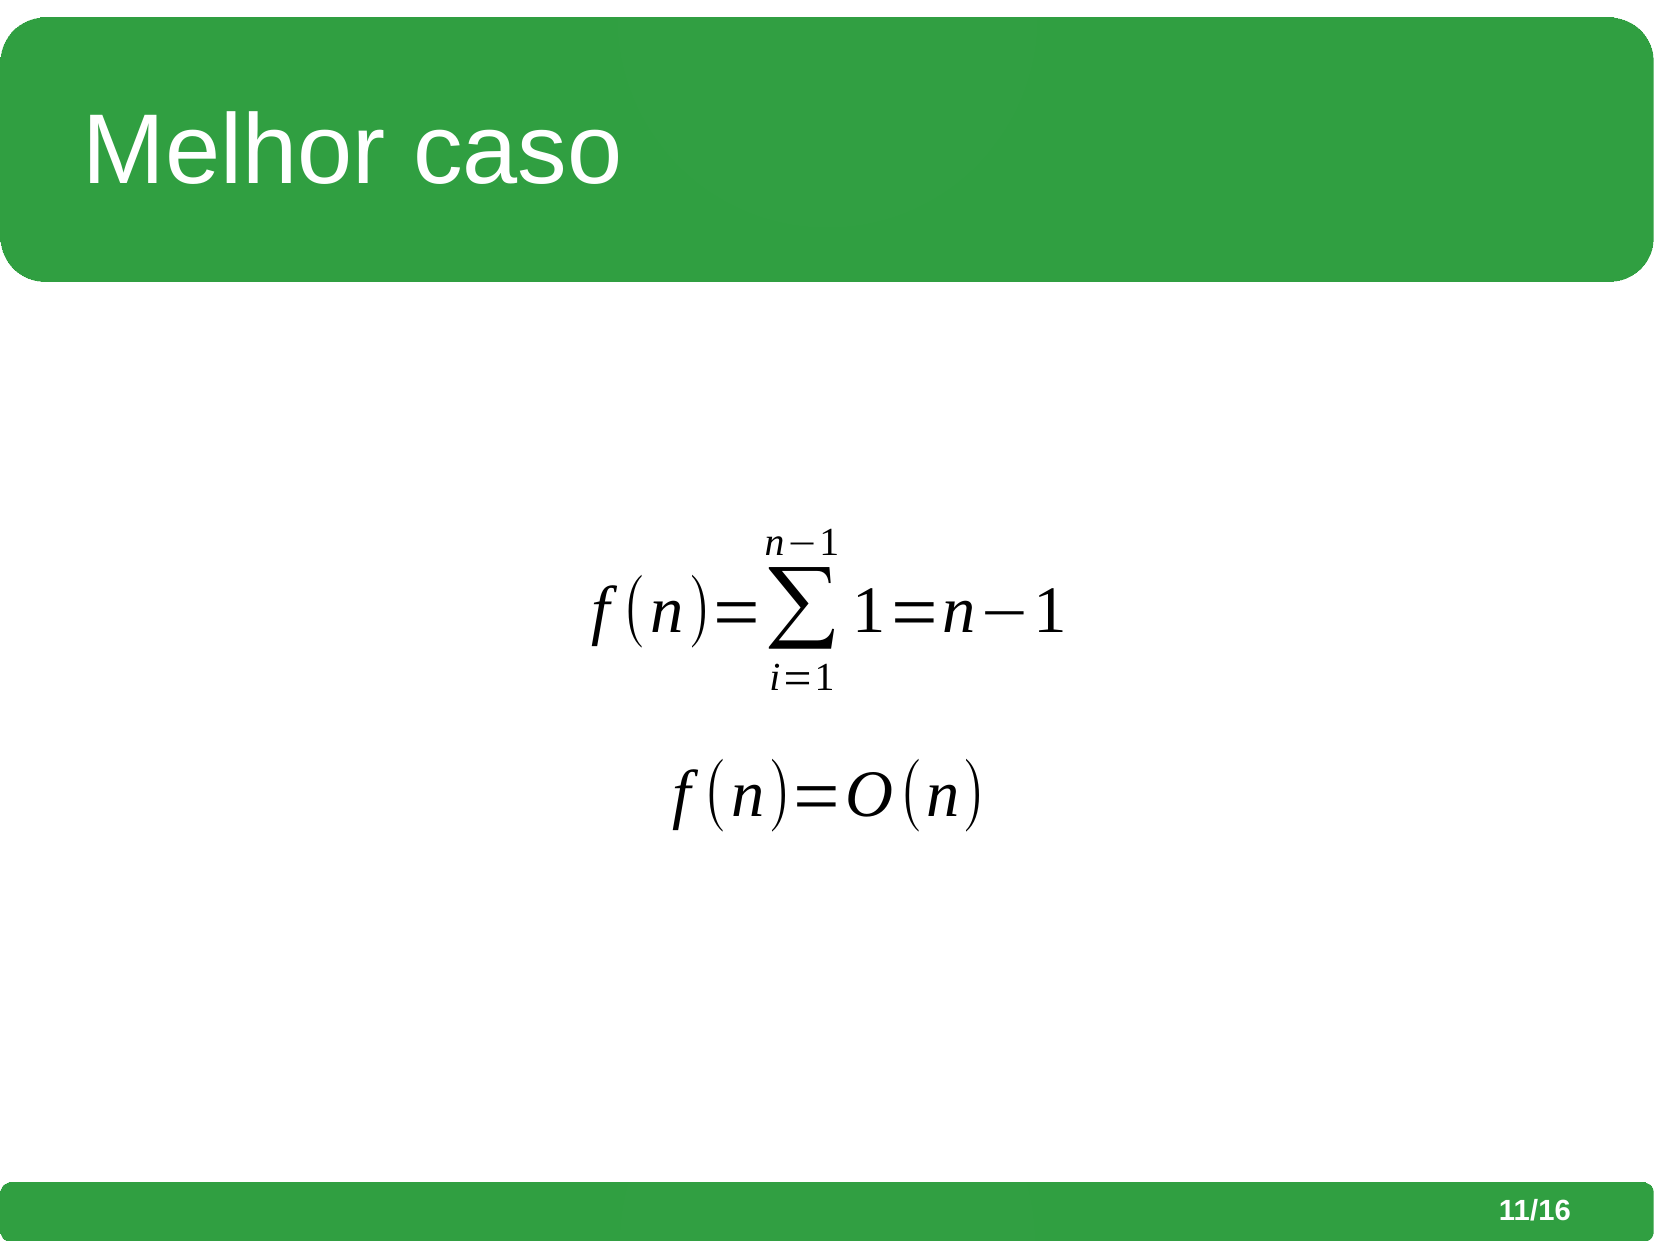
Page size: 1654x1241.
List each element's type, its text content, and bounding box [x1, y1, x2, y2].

chart [581, 519, 1072, 700]
chart [662, 756, 992, 836]
title Melhor caso [82, 47, 1571, 252]
